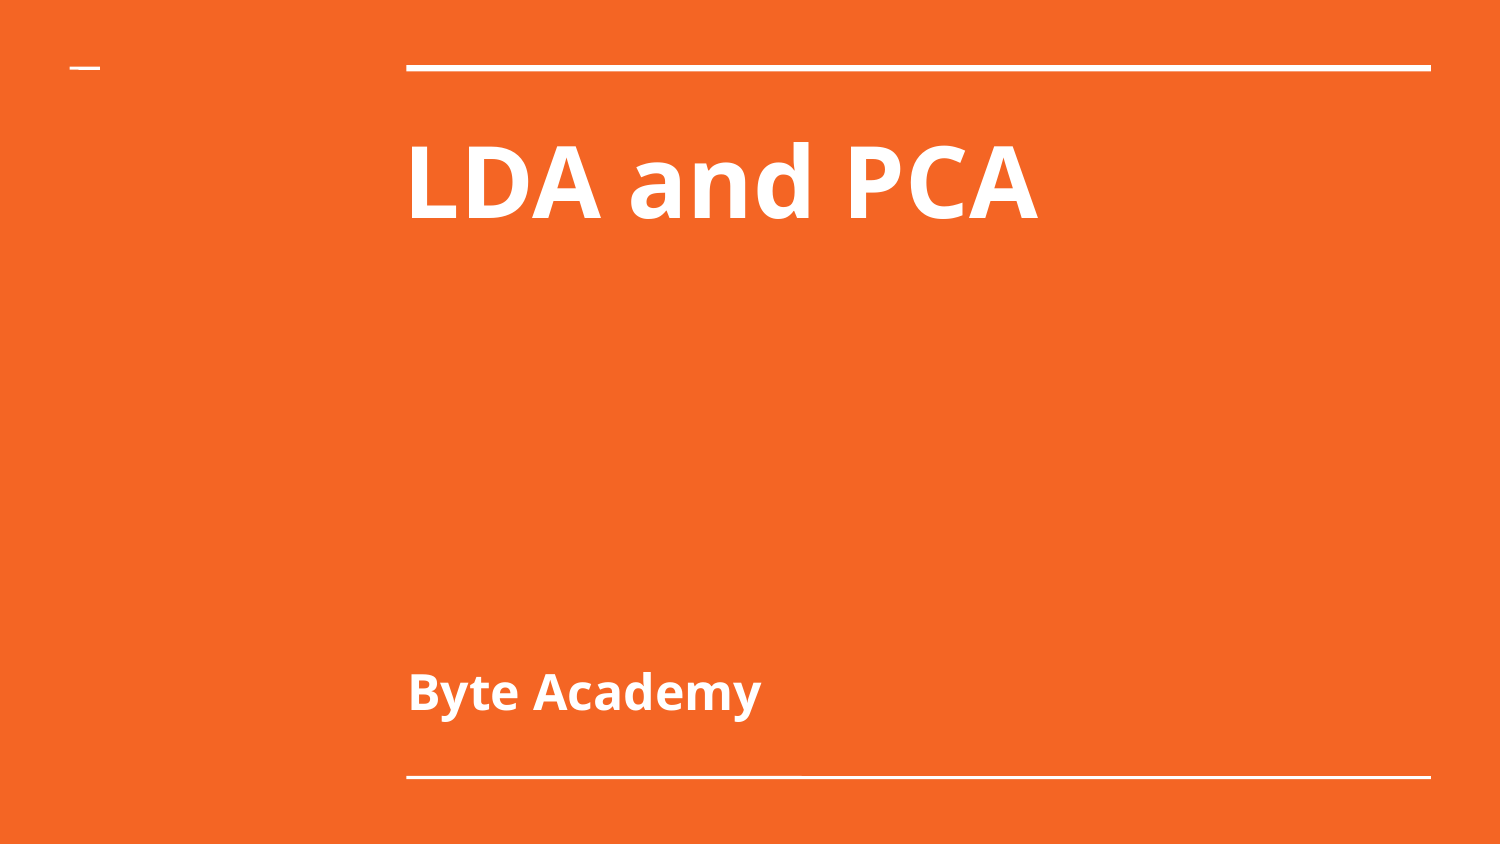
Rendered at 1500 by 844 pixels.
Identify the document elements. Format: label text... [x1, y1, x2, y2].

subtitle Byte Academy [392, 531, 1431, 735]
title LDA and PCA [389, 103, 1428, 357]
